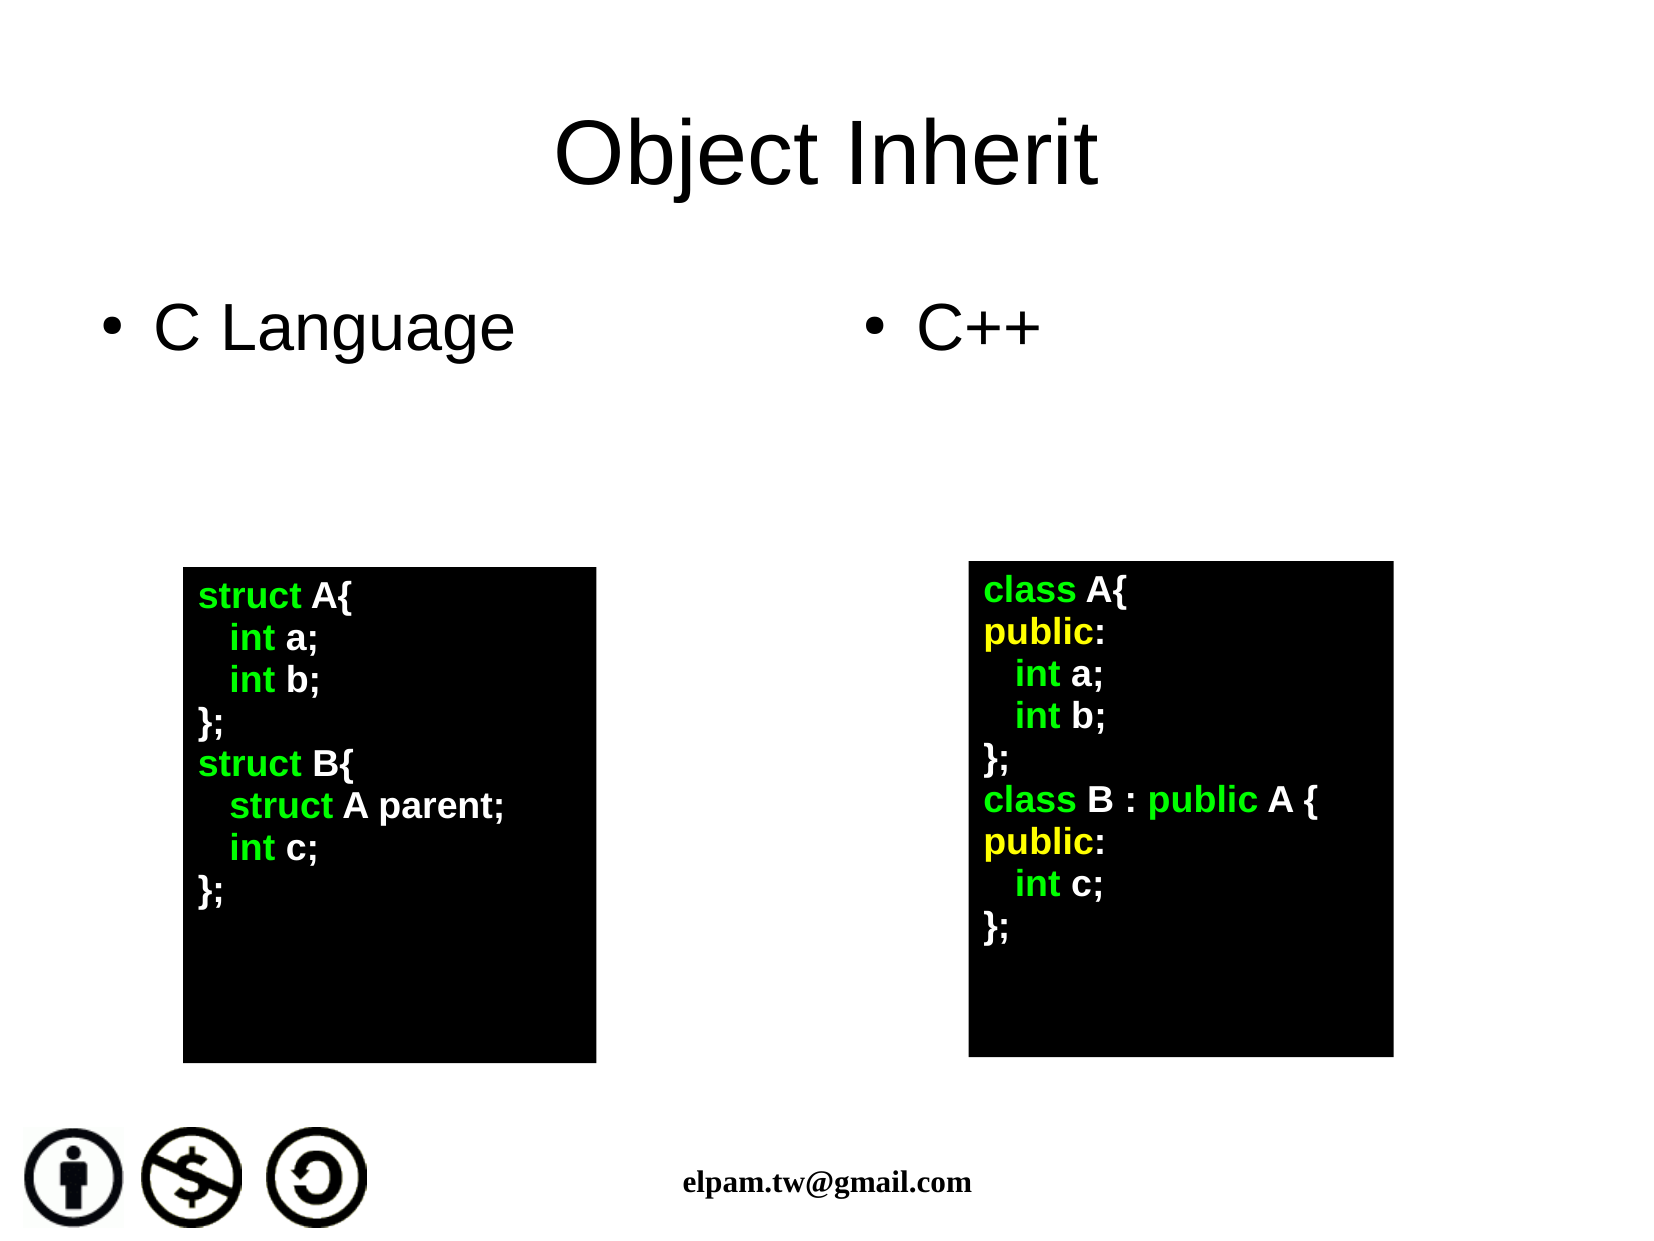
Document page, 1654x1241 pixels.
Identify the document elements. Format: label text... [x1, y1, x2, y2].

text_box struct A{ int a; int b; }; struct B{ struct A parent; int c; }; [183, 567, 597, 1064]
text_box class A{ public: int a; int b; }; class B : public A { public: int c; }; [968, 561, 1394, 1058]
picture [23, 1127, 124, 1228]
list C++ [845, 290, 1572, 1094]
list C Language [82, 290, 809, 1109]
title Object Inherit [82, 49, 1571, 257]
picture [141, 1127, 242, 1228]
picture [266, 1127, 367, 1228]
